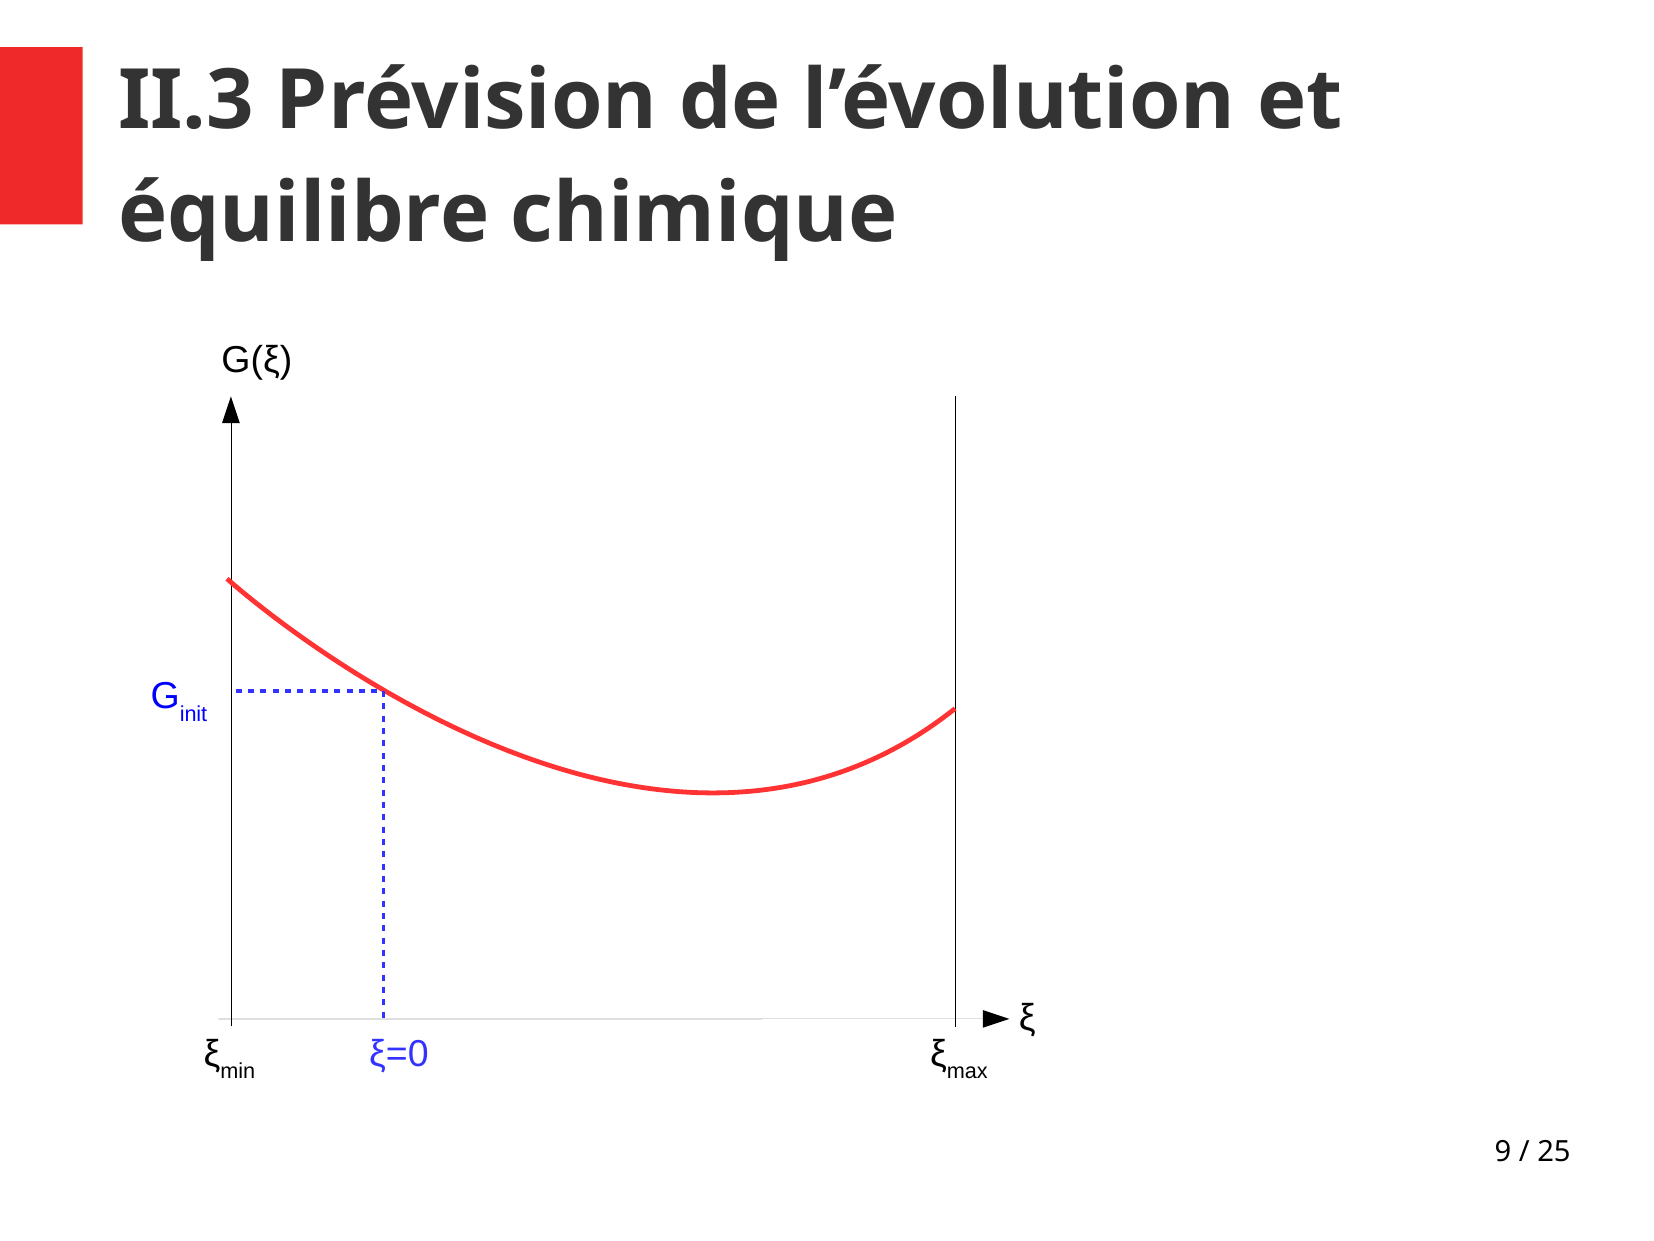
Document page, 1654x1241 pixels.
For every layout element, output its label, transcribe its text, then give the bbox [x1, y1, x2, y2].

text_box Ginit [135, 667, 228, 734]
text_box ξ [1003, 989, 1063, 1047]
text_box ξ=0 [354, 1024, 449, 1105]
text_box ξmax [915, 1024, 1050, 1105]
title II.3 Prévision de l’évolution et équilibre chimique [118, 39, 1571, 267]
text_box G(ξ) [206, 330, 325, 388]
text_box ξmin [188, 1024, 284, 1105]
